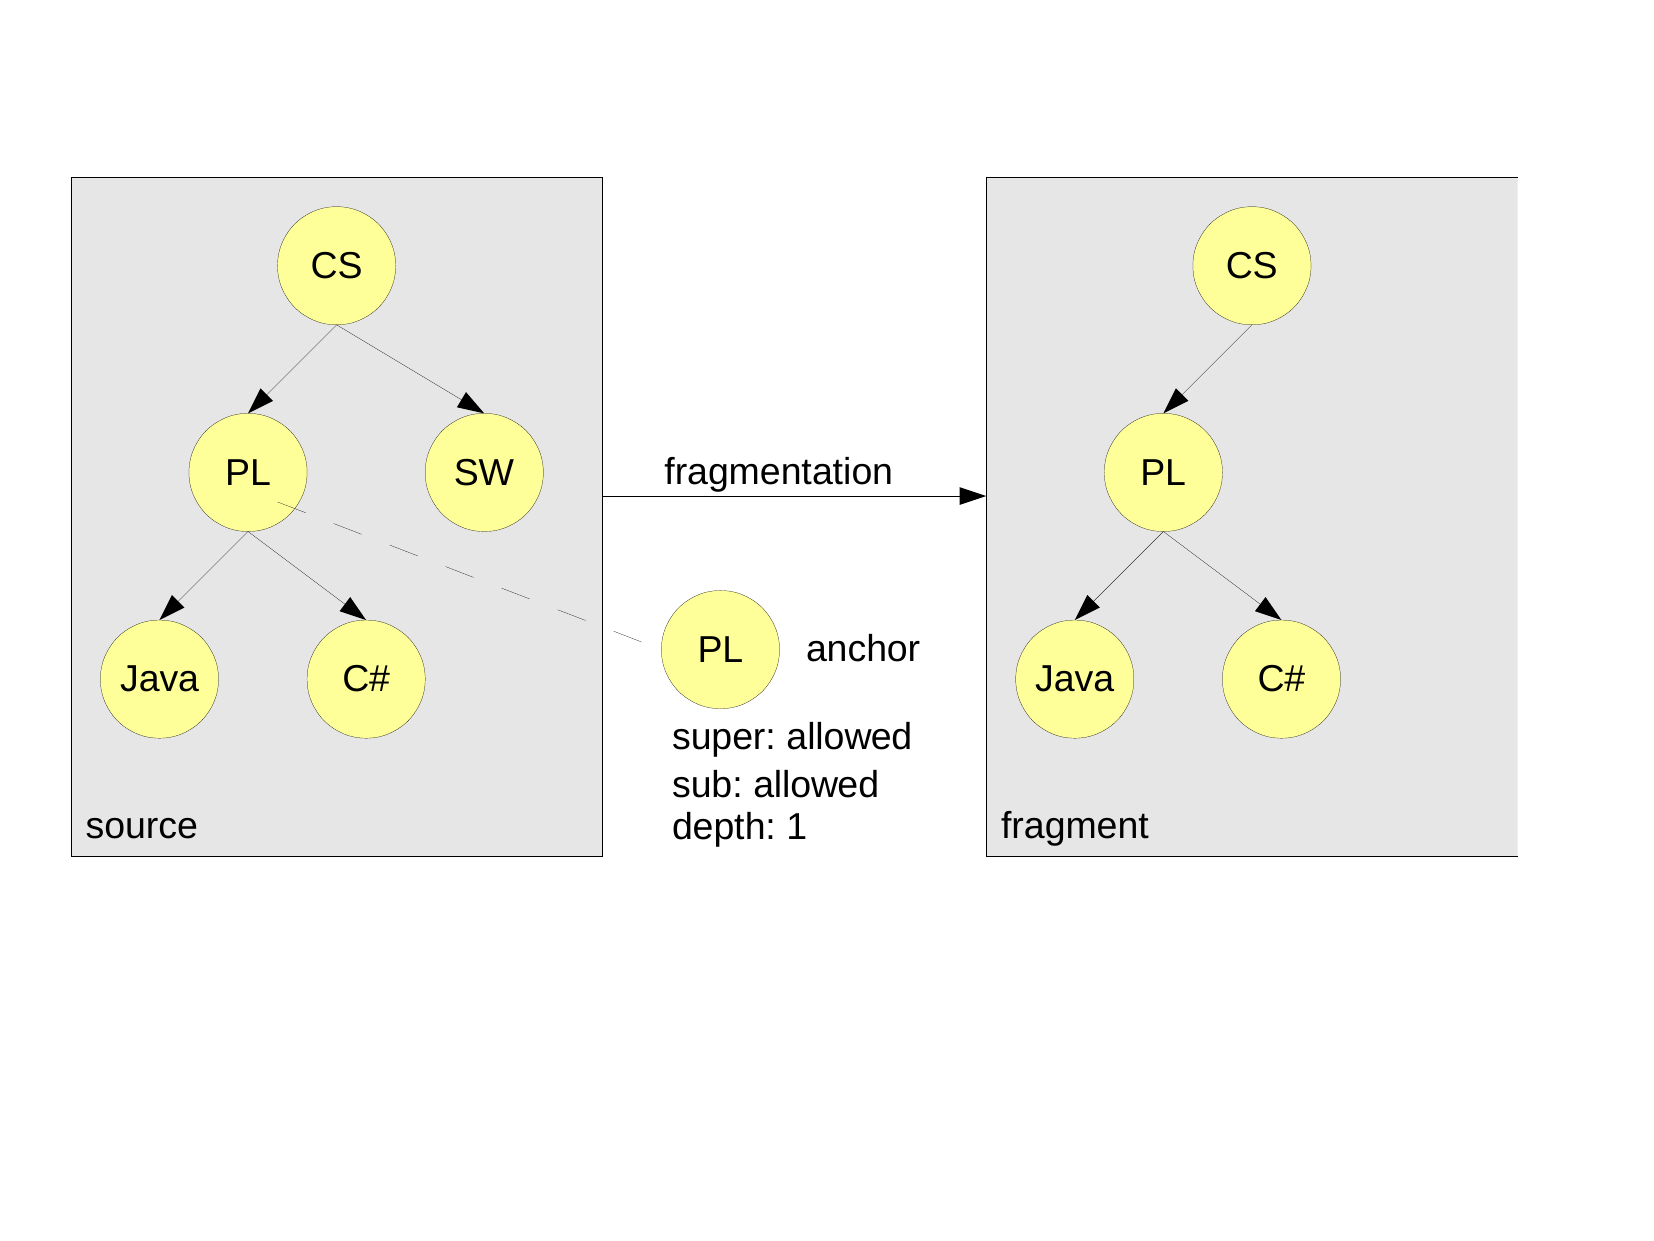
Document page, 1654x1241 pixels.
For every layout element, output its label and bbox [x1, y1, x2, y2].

picture [70, 177, 1518, 857]
